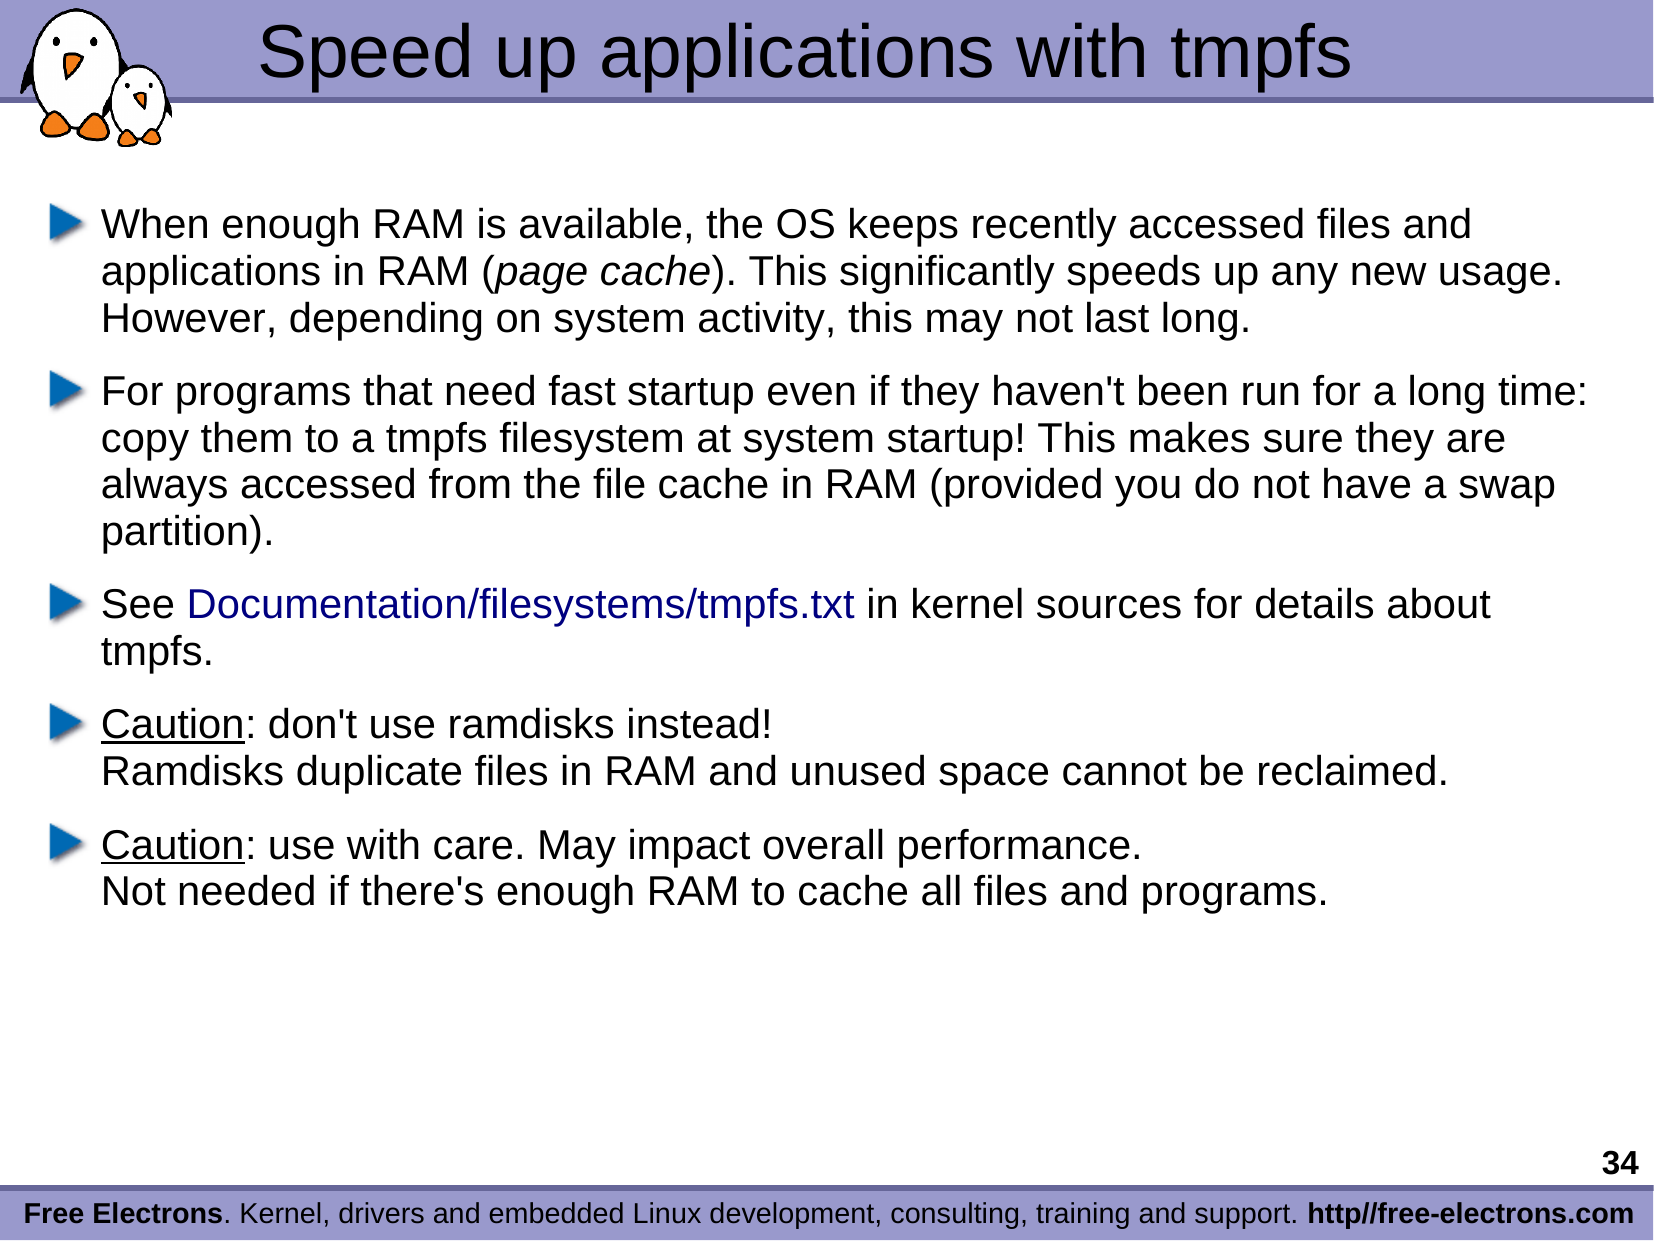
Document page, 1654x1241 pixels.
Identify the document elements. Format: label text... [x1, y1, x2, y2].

title Speed up applications with tmpfs [60, 0, 1551, 103]
list When enough RAM is available, the OS keeps recently accessed files and applications in RAM (page cache). This significantly speeds up any new usage. However, depending on system activity, this may not last long. For programs that need fast startup even if they haven't been run for a long time: copy them to a tmpfs filesystem at system startup! This makes sure they are always accessed from the file cache in RAM (provided you do not have a swap partition). See Documentation/filesystems/tmpfs.txt in kernel sources for details about tmpfs. Caution: don't use ramdisks instead! Ramdisks duplicate files in RAM and unused space cannot be reclaimed. Caution: use with care. May impact overall performance. Not needed if there's enough RAM to cache all files and programs. [30, 201, 1609, 1052]
picture [20, 8, 172, 147]
